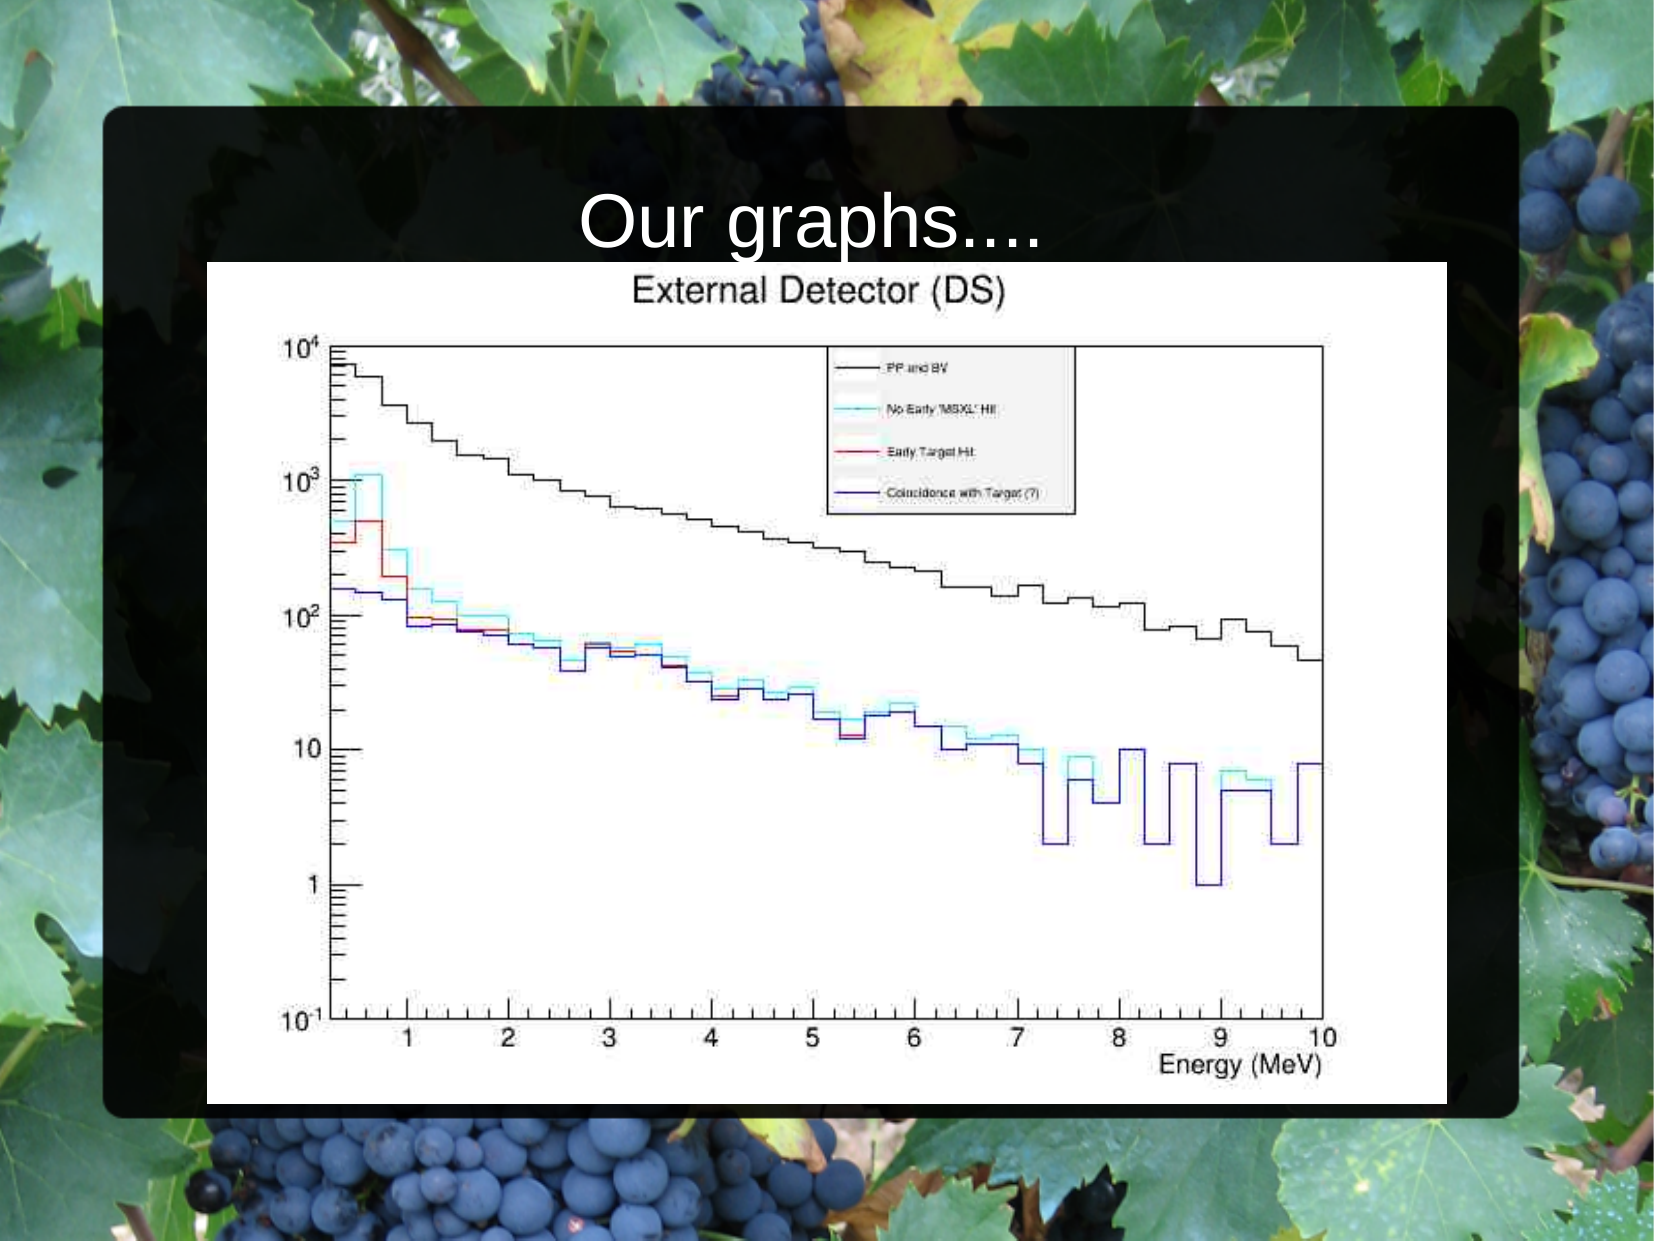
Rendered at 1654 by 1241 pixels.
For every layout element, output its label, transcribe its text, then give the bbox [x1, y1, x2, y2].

picture [0, 0, 1654, 1241]
title Our graphs.... [118, 117, 1506, 325]
